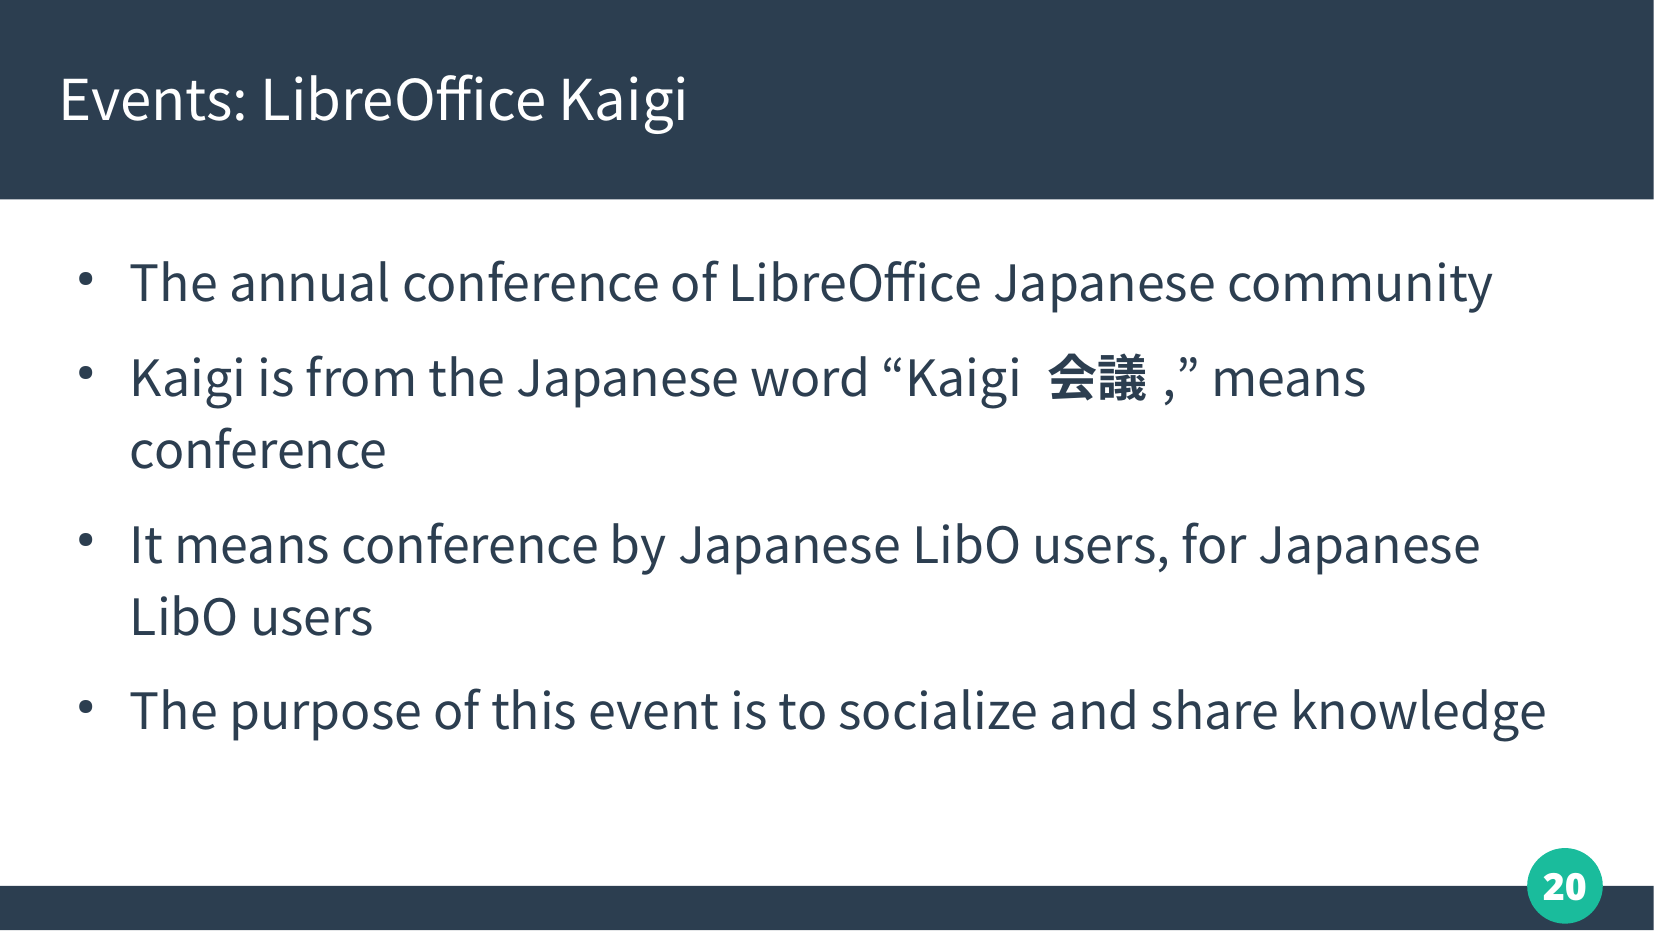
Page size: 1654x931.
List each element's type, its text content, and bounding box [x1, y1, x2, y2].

title Events: LibreOffice Kaigi [59, 37, 1595, 155]
list The annual conference of LibreOffice Japanese community Kaigi is from the Japanese word “Kaigi 会議,” means conference It means conference by Japanese LibO users, for Japanese LibO users The purpose of this event is to socialize and share knowledge [59, 243, 1595, 864]
